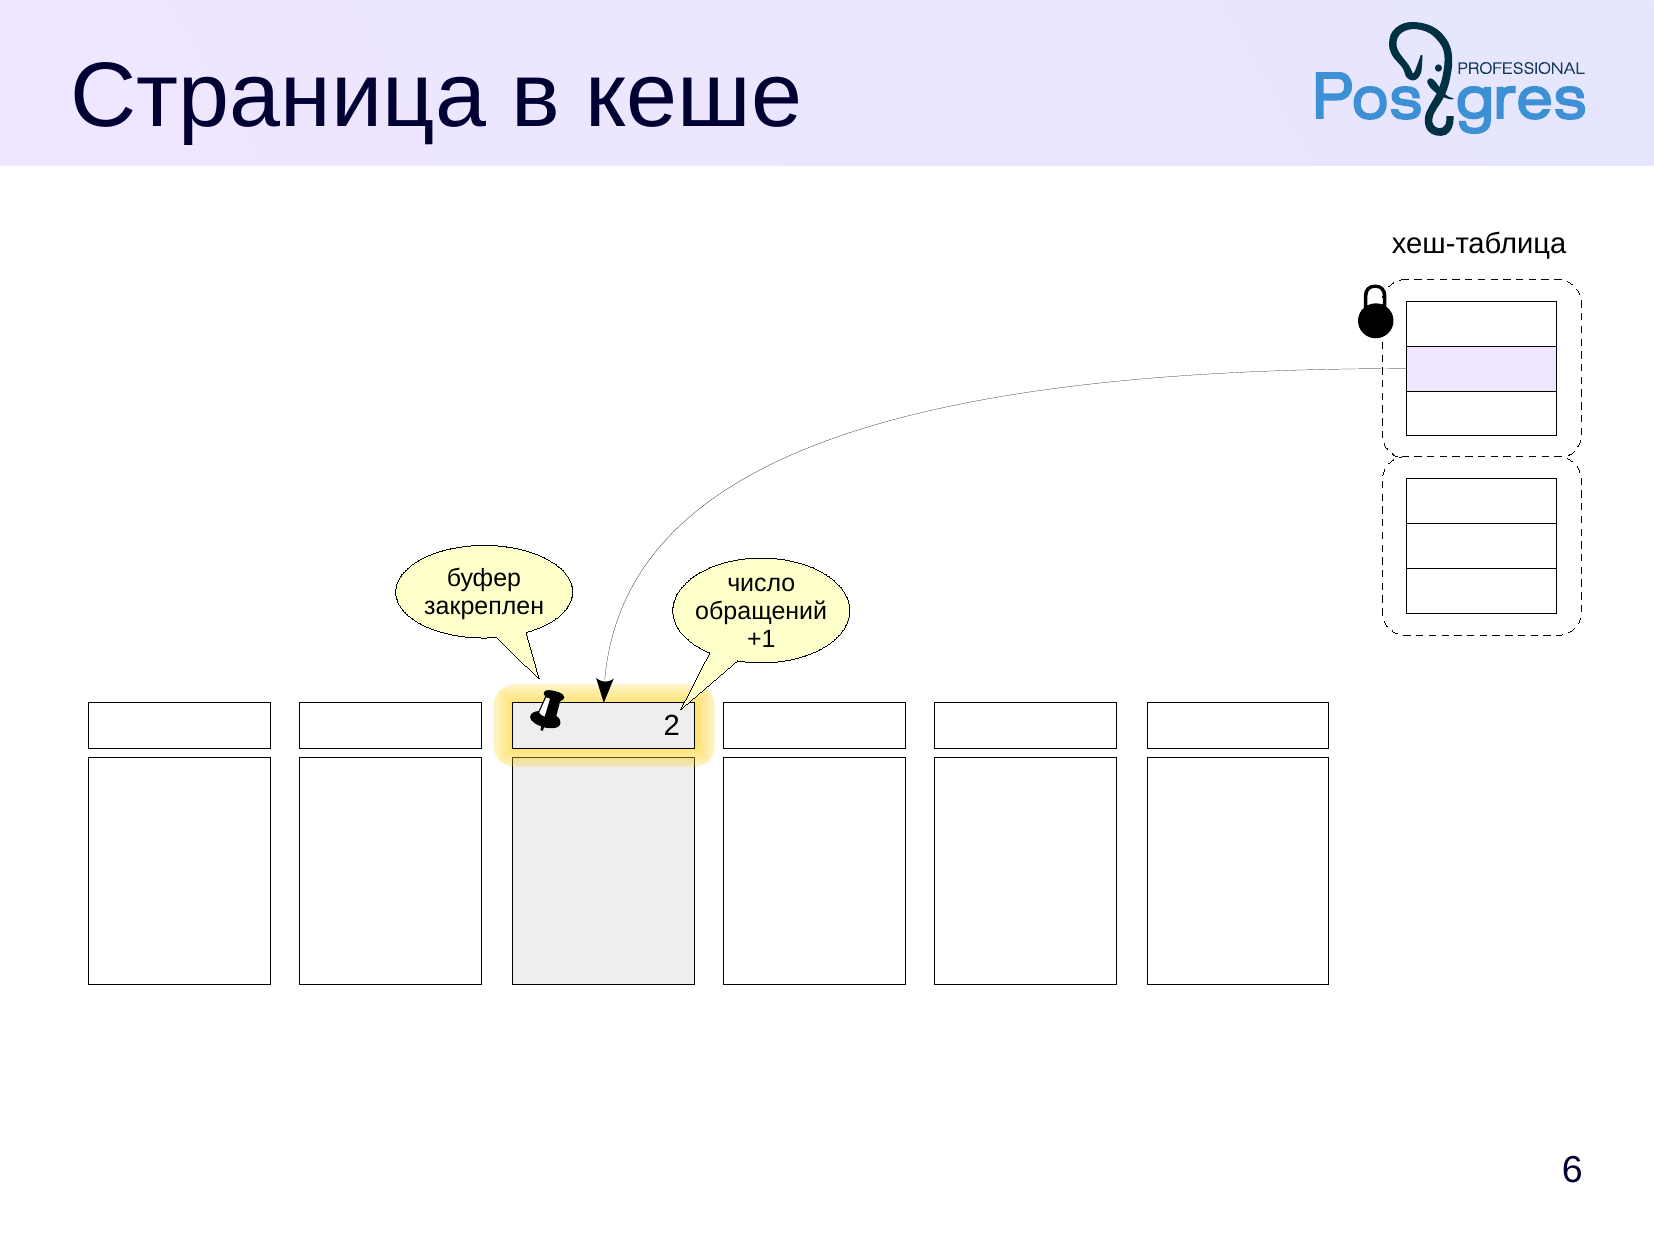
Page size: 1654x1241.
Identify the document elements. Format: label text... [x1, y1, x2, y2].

text_box [1147, 757, 1329, 985]
text_box [934, 702, 1117, 749]
text_box [1147, 702, 1329, 749]
text_box [934, 757, 1117, 985]
text_box число обращений +1 [672, 558, 850, 710]
text_box хеш-таблица [1377, 219, 1582, 268]
text_box [493, 684, 715, 985]
text_box буфер закреплен [395, 545, 573, 679]
text_box [88, 757, 271, 985]
text_box [299, 757, 482, 985]
text_box [88, 702, 271, 749]
text_box [1358, 279, 1582, 636]
text_box 2 [512, 702, 695, 749]
text_box [299, 702, 482, 749]
text_box [723, 702, 906, 749]
text_box [723, 757, 906, 985]
title Страница в кеше [70, 43, 1241, 147]
text_box [605, 684, 693, 702]
